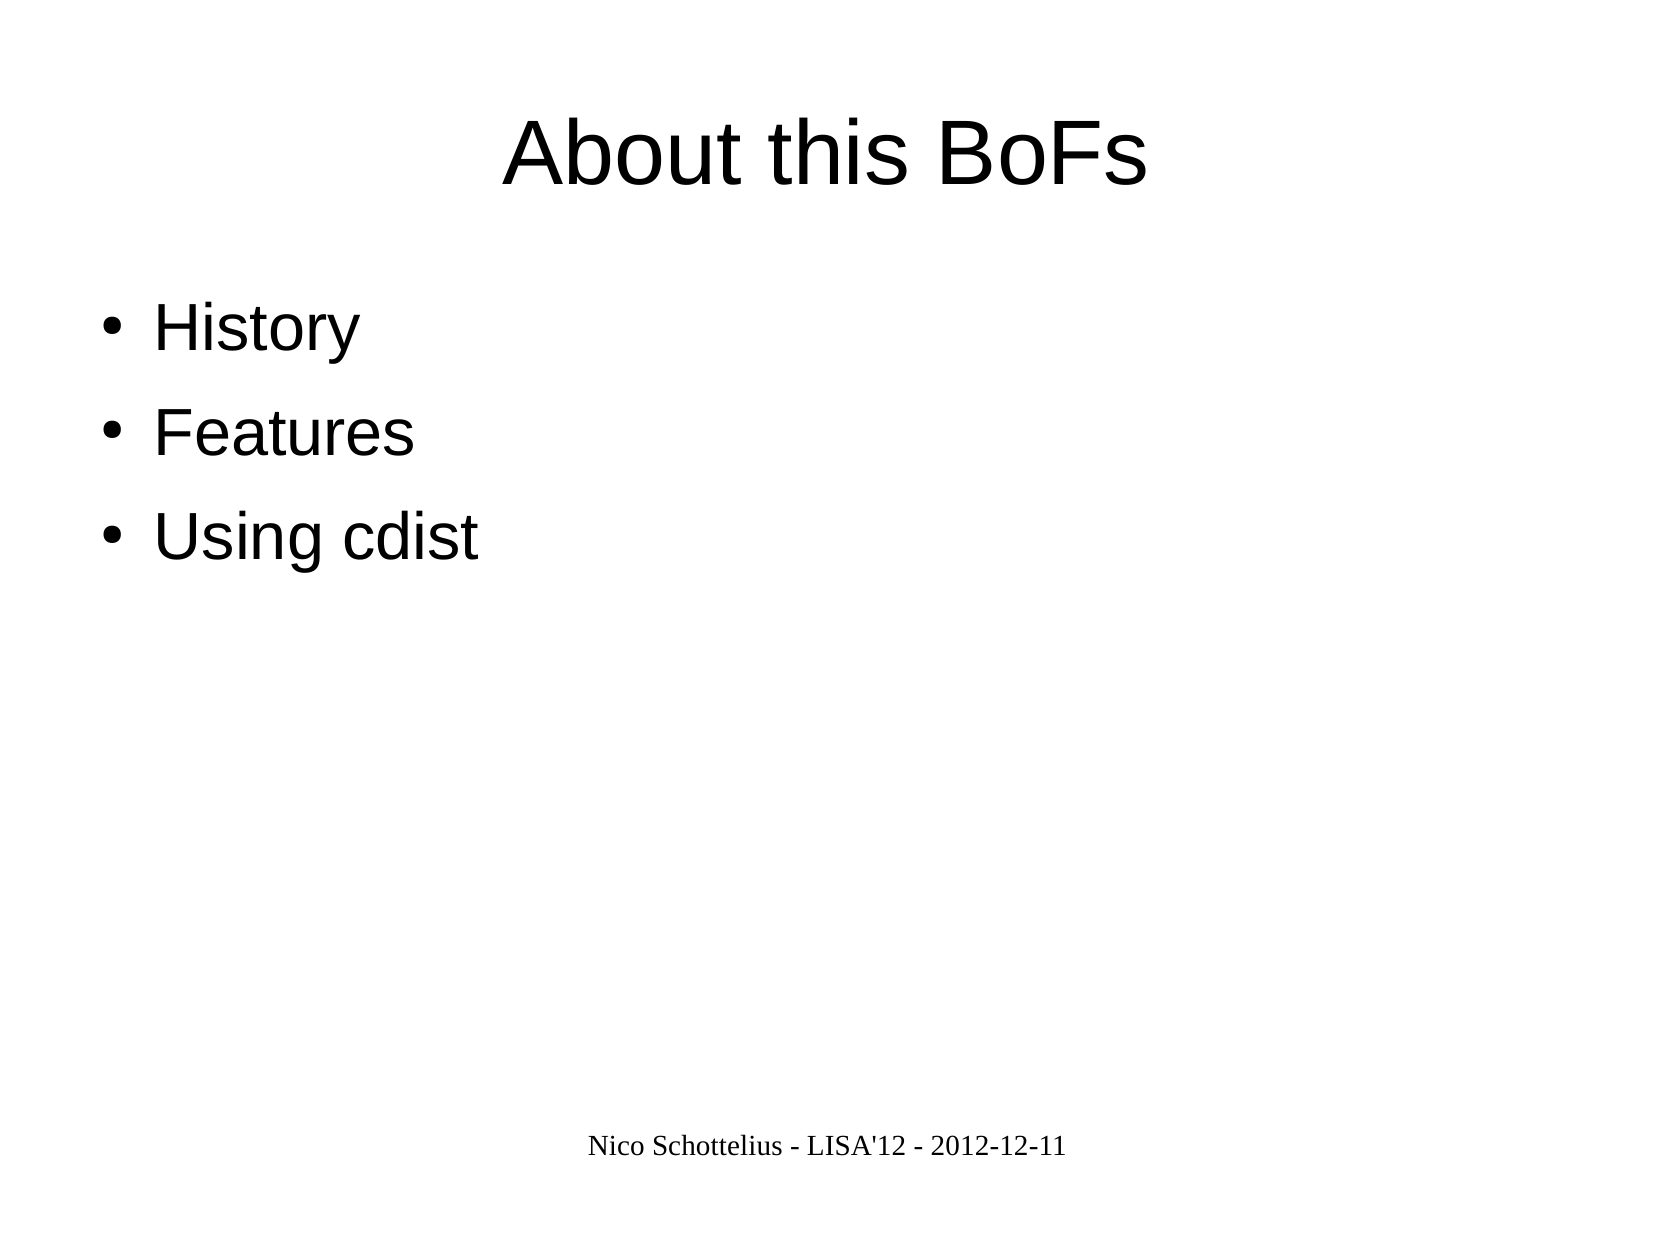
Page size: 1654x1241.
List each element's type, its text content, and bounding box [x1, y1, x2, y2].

list History Features Using cdist [82, 290, 1538, 1010]
title About this BoFs [82, 49, 1571, 257]
